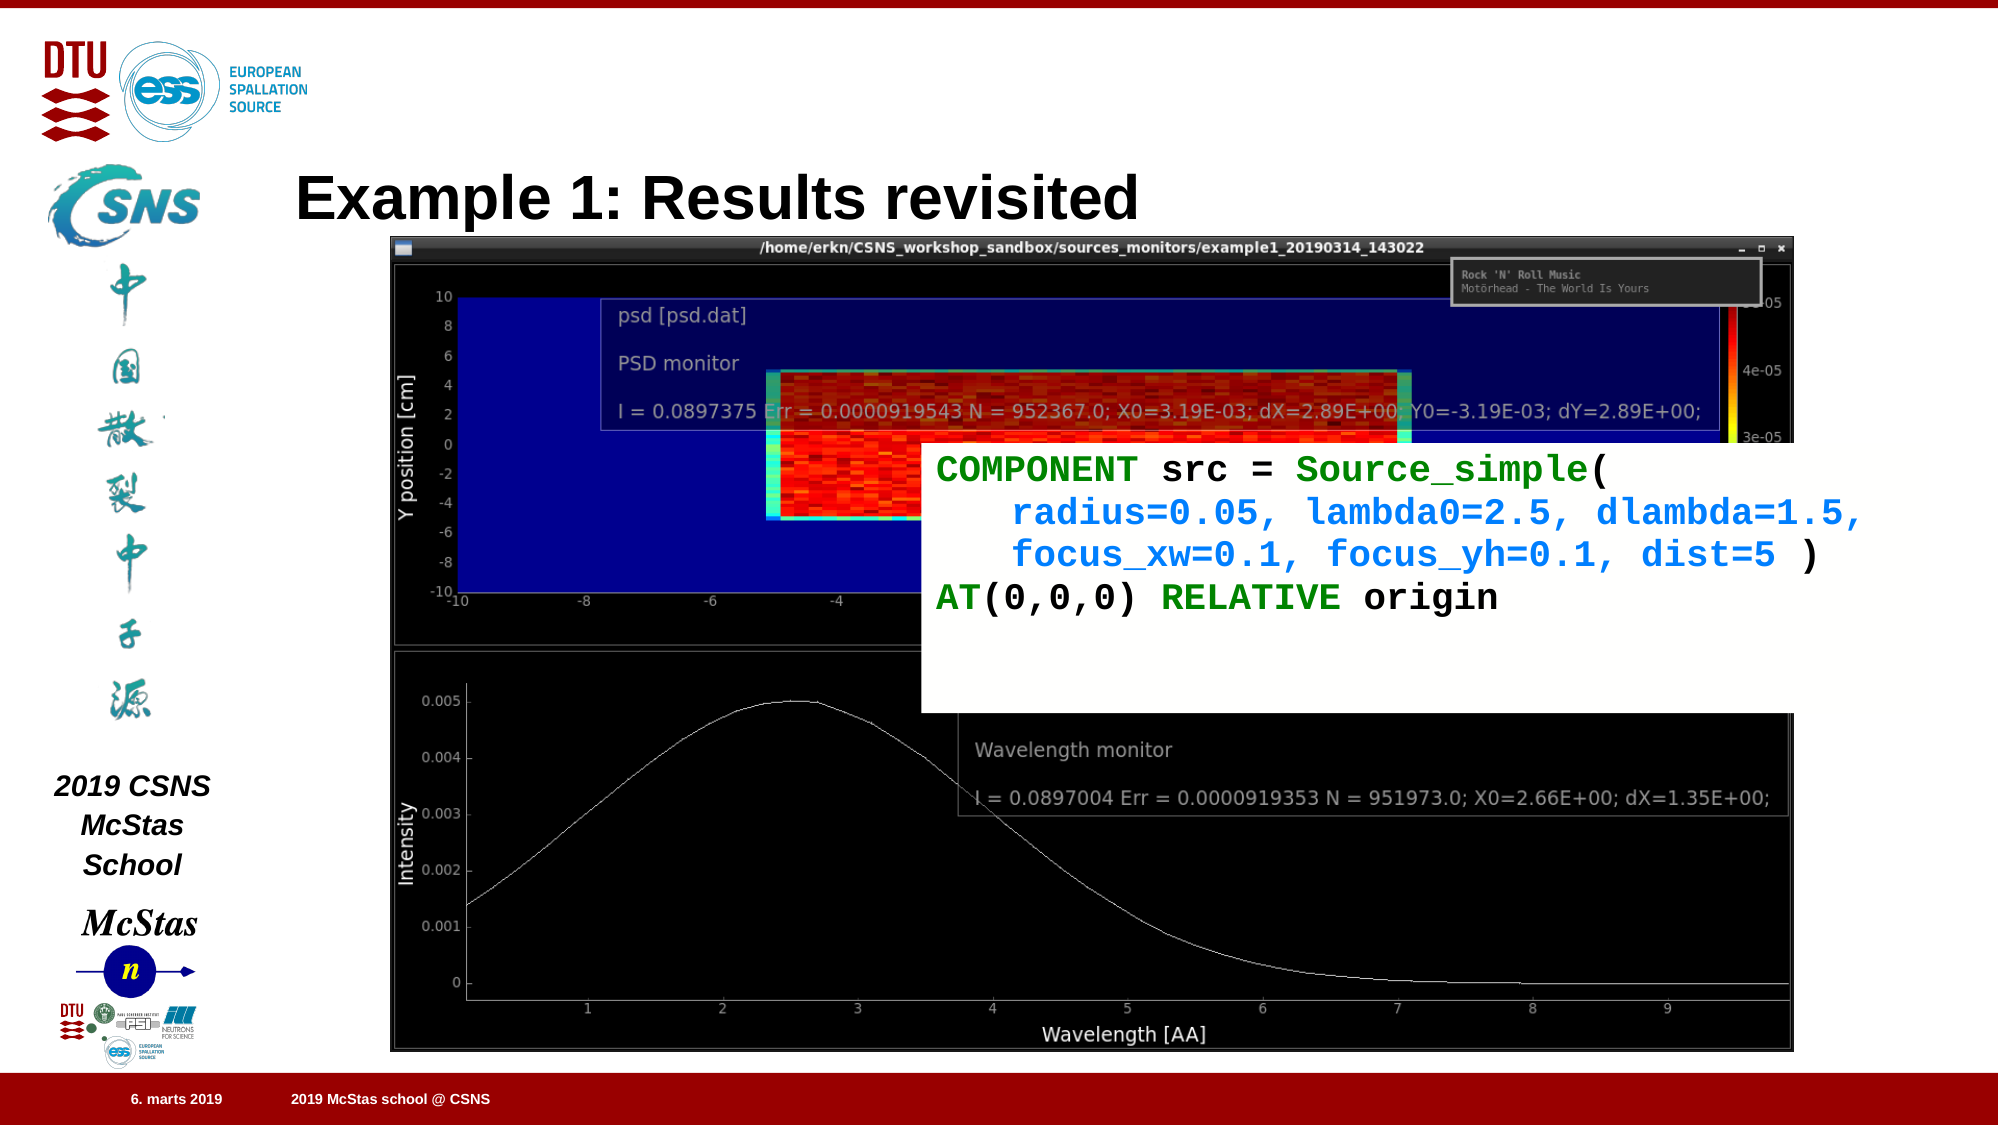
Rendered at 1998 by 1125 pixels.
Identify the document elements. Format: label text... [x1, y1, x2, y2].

title Example 1: Results revisited [295, 70, 1898, 233]
picture [48, 162, 209, 744]
picture [390, 236, 1794, 1052]
text_box COMPONENT src = Source_simple( radius=0.05, lambda0=2.5, dlambda=1.5, focus_xw=0.1, focus_yh=0.1, dist=5 ) AT(0,0,0) RELATIVE origin [921, 443, 1929, 714]
picture [59, 908, 213, 999]
picture [116, 1013, 160, 1030]
picture [86, 1003, 197, 1069]
picture [119, 41, 307, 142]
